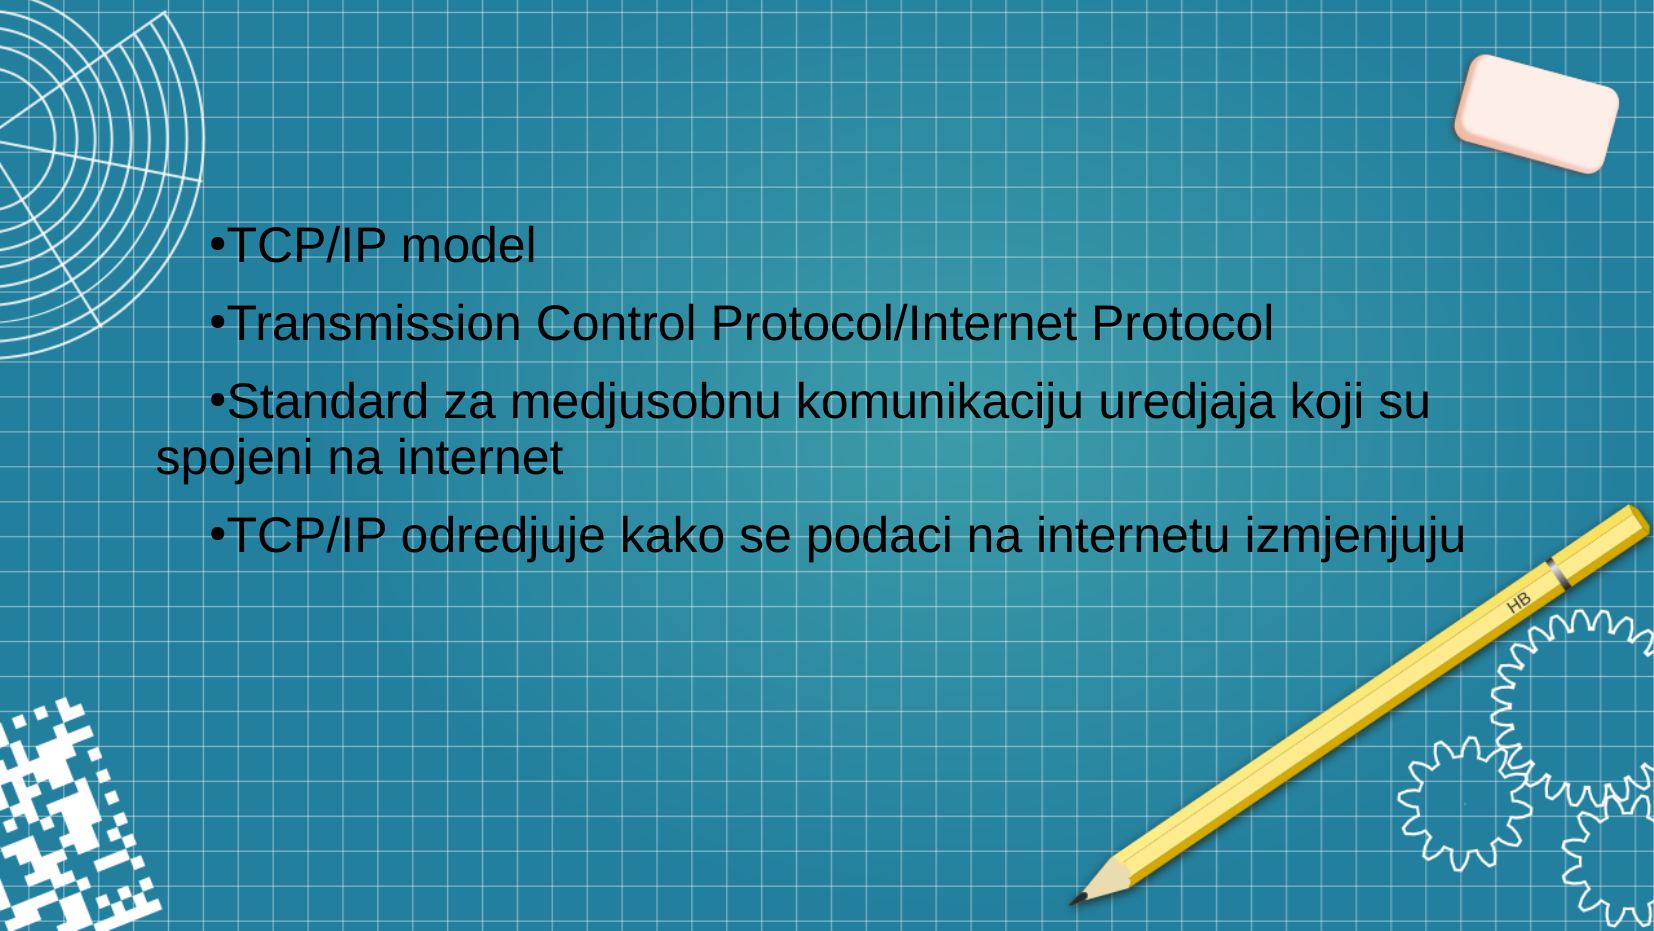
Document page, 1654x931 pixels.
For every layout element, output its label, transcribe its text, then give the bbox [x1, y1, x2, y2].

picture [0, 0, 1654, 931]
list TCP/IP model Transmission Control Protocol/Internet Protocol Standard za medjusobnu komunikaciju uredjaja koji su spojeni na internet TCP/IP odredjuje kako se podaci na internetu izmjenjuju [82, 217, 1571, 758]
